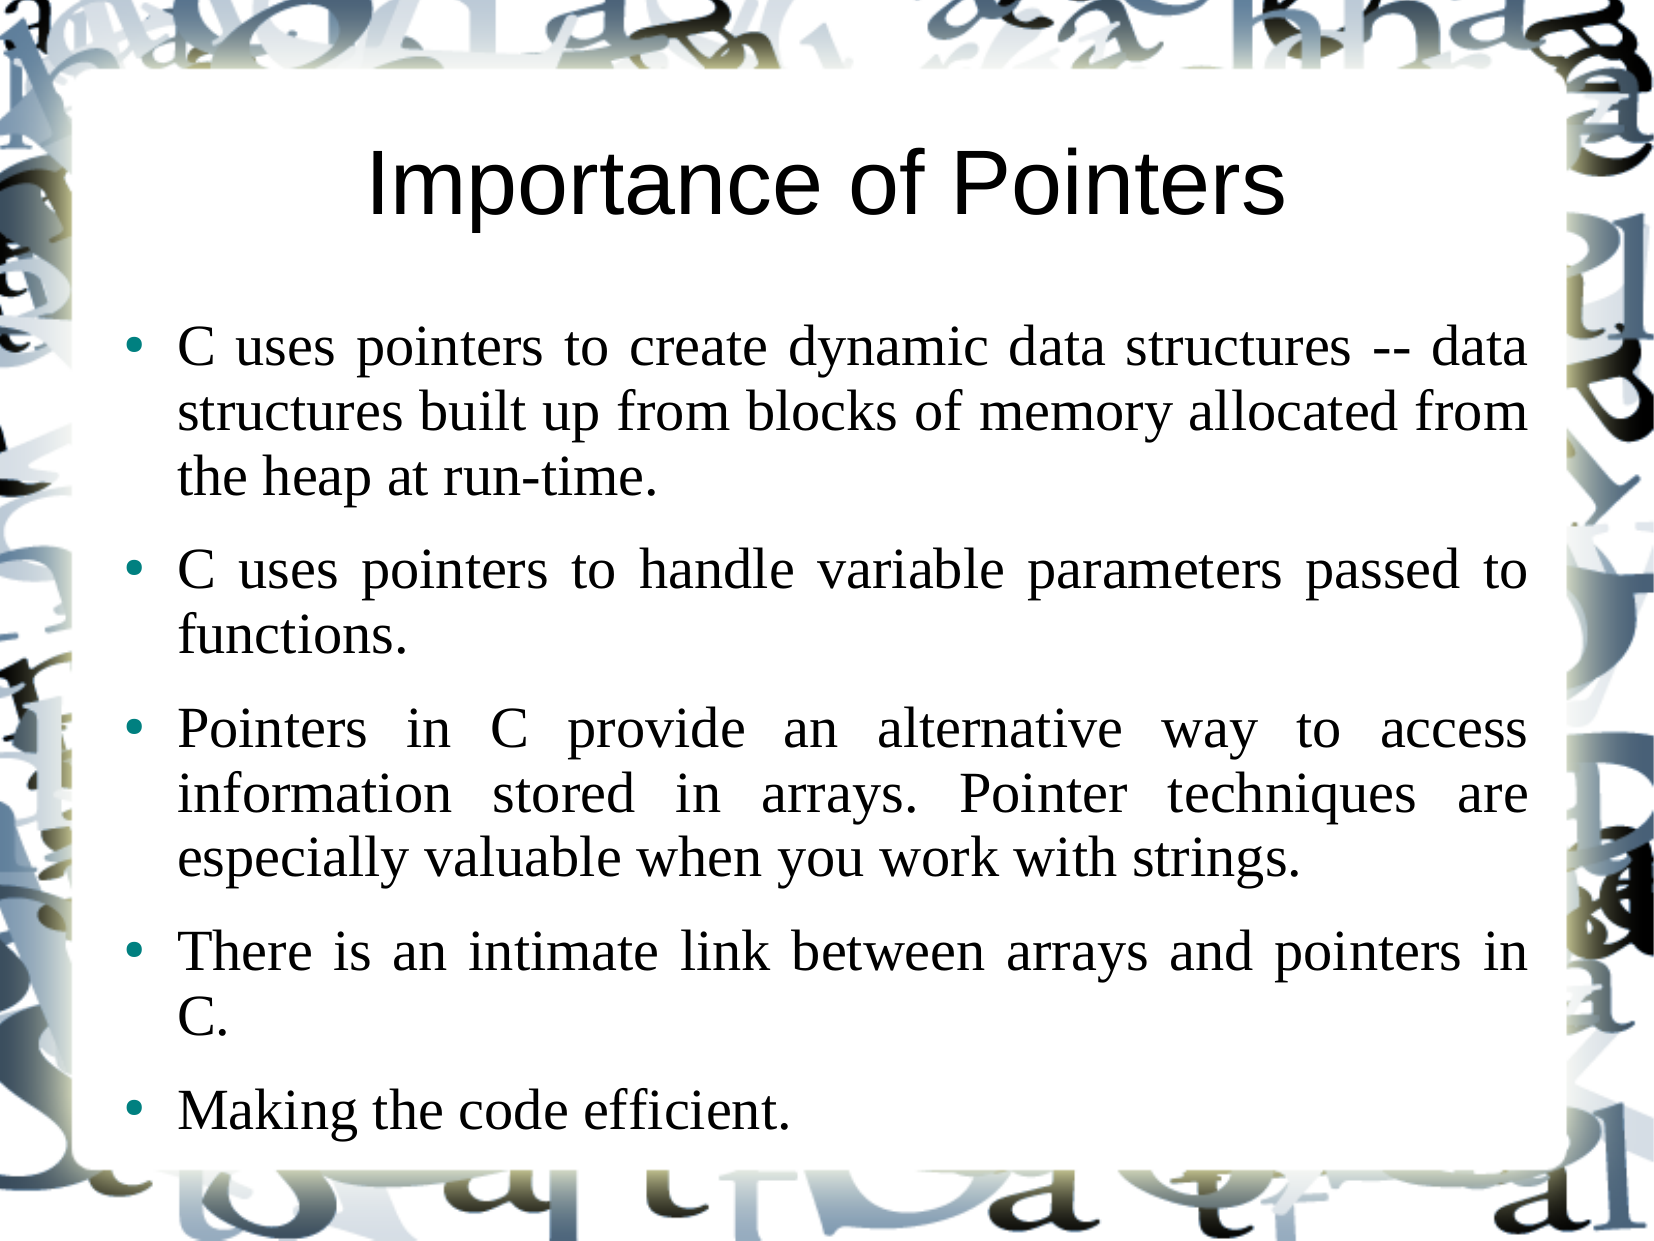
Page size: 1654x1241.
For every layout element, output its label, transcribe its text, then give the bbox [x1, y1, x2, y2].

title Importance of Pointers [82, 86, 1571, 279]
picture [0, 0, 1654, 1241]
list C uses pointers to create dynamic data structures -- data structures built up from blocks of memory allocated from the heap at run-time. C uses pointers to handle variable parameters passed to functions. Pointers in C provide an alternative way to access information stored in arrays. Pointer techniques are especially valuable when you work with strings. There is an intimate link between arrays and pointers in C. Making the code efficient. [106, 313, 1530, 1143]
